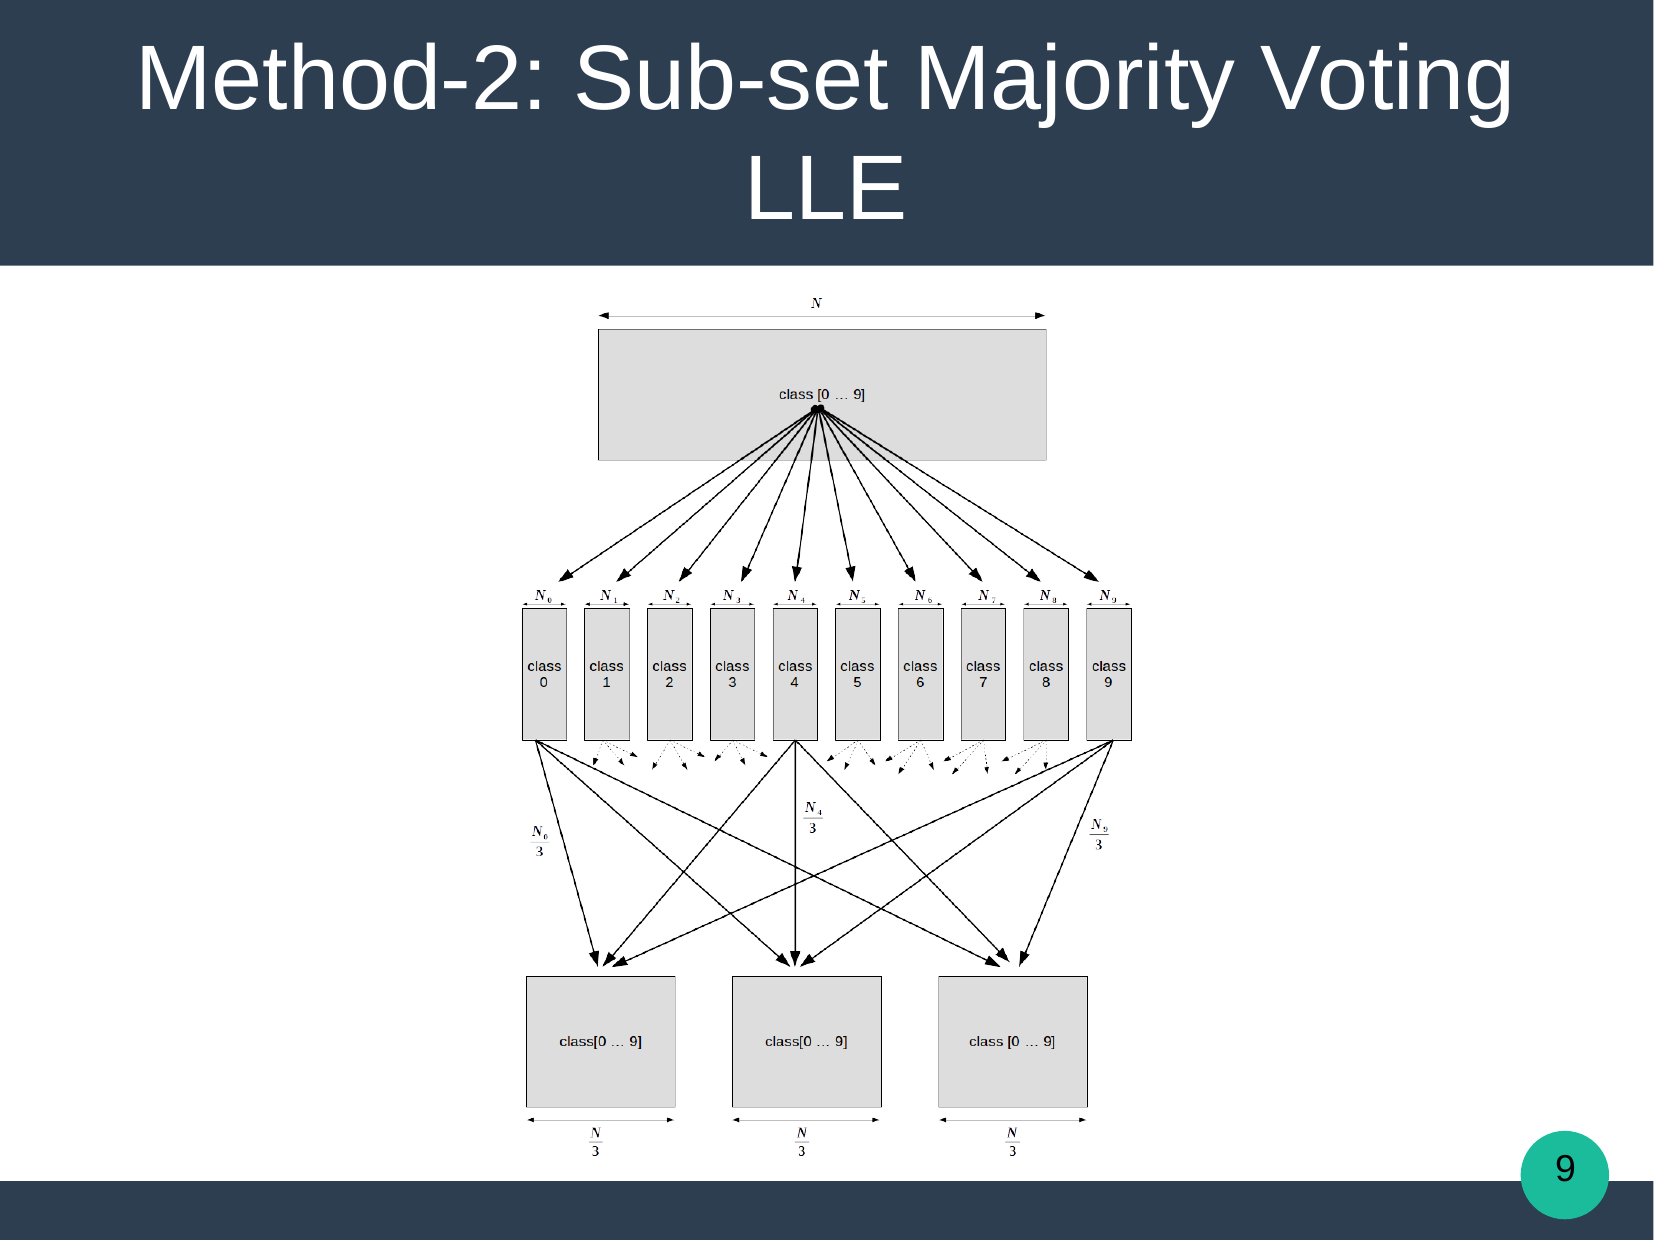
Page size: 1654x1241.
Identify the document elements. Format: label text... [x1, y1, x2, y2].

text_box Method-2: Sub-set Majority Voting LLE [58, 49, 1595, 207]
text_box <number> [1540, 1140, 1654, 1223]
text_box Method-2: Sub-set Majority Voting LLE [402, 66, 427, 104]
text_box Method-2: Sub-set Majority Voting LLE [1271, 49, 1310, 101]
text_box Method-2: Sub-set Majority Voting LLE [934, 49, 971, 99]
text_box Method-2: Sub-set Majority Voting LLE [155, 49, 192, 99]
picture [481, 277, 1172, 1171]
text_box Method-2: Sub-set Majority Voting LLE [699, 66, 724, 104]
